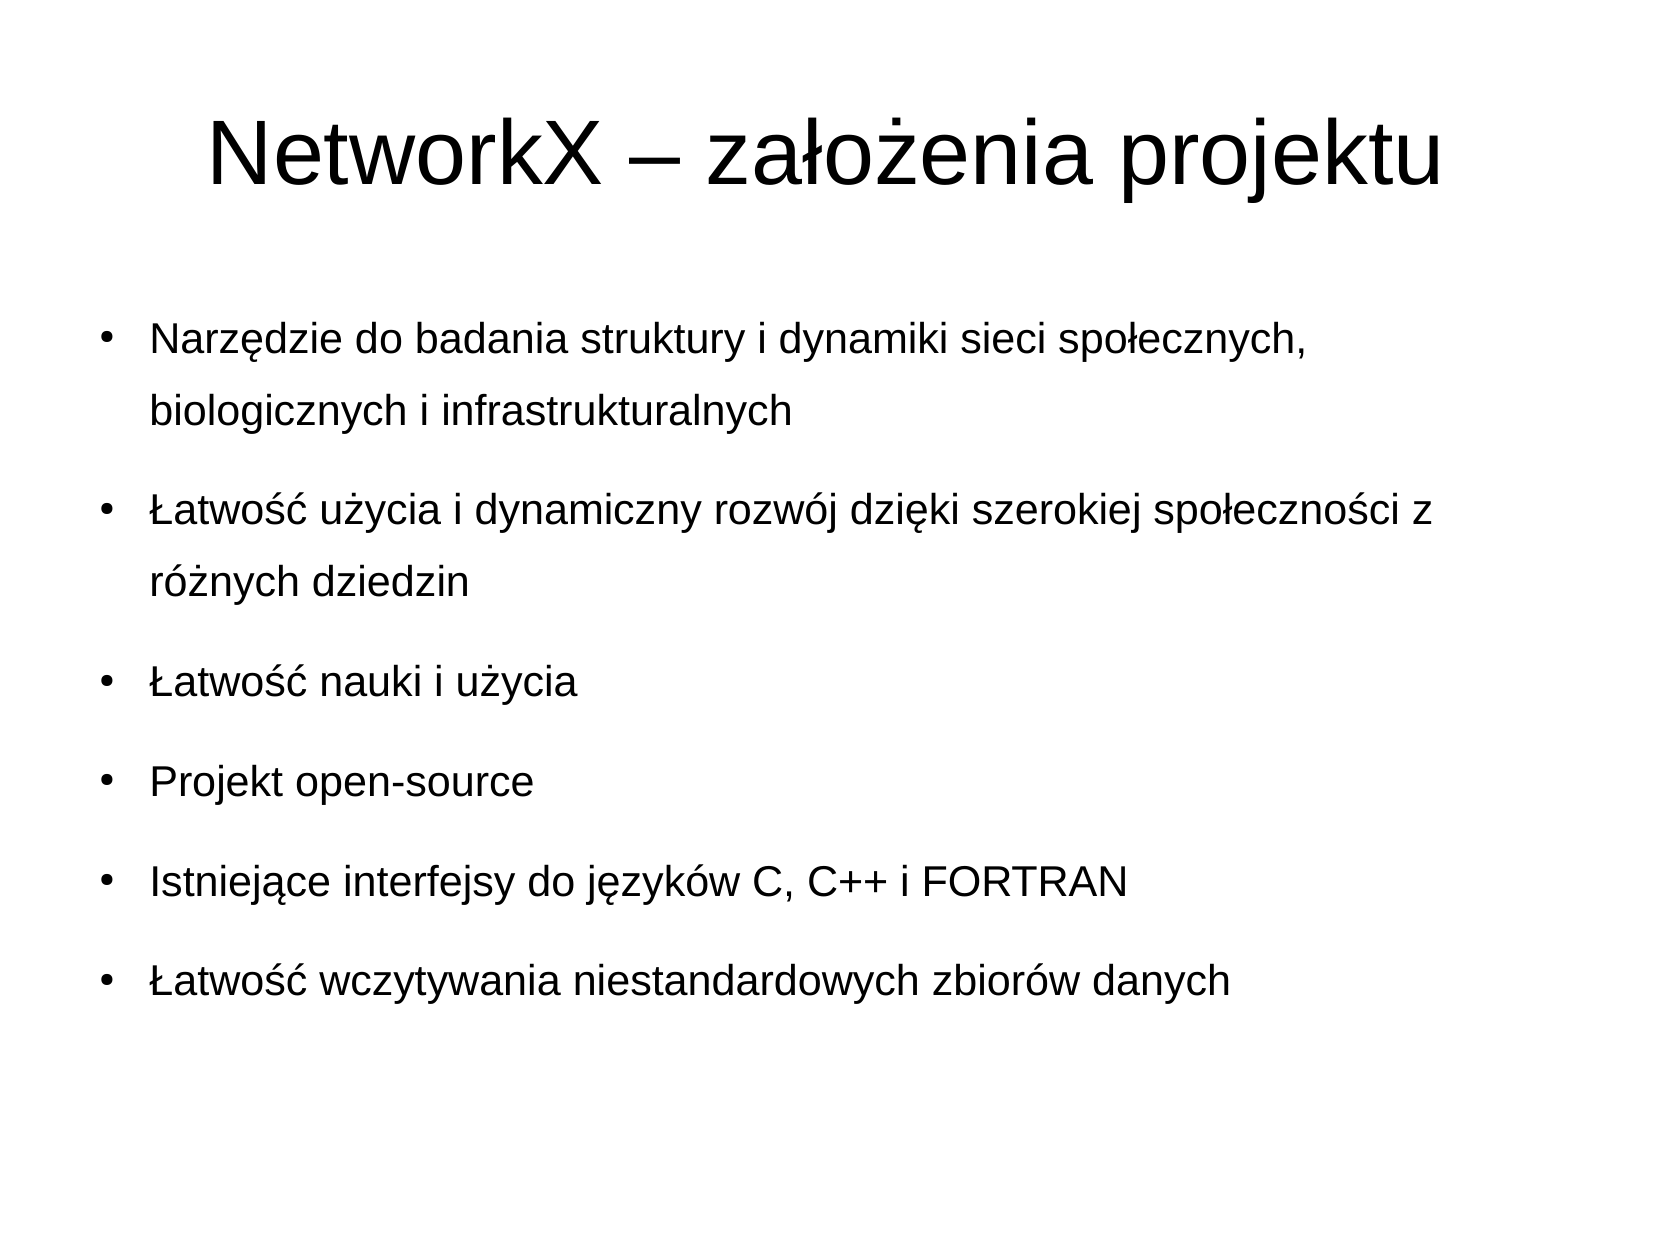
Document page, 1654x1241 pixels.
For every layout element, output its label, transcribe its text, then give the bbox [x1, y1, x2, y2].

title NetworkX – założenia projektu [82, 49, 1571, 257]
list Narzędzie do badania struktury i dynamiki sieci społecznych, biologicznych i infrastrukturalnych Łatwość użycia i dynamiczny rozwój dzięki szerokiej społeczności z różnych dziedzin Łatwość nauki i użycia Projekt open-source Istniejące interfejsy do języków C, C++ i FORTRAN Łatwość wczytywania niestandardowych zbiorów danych [82, 290, 1571, 1010]
